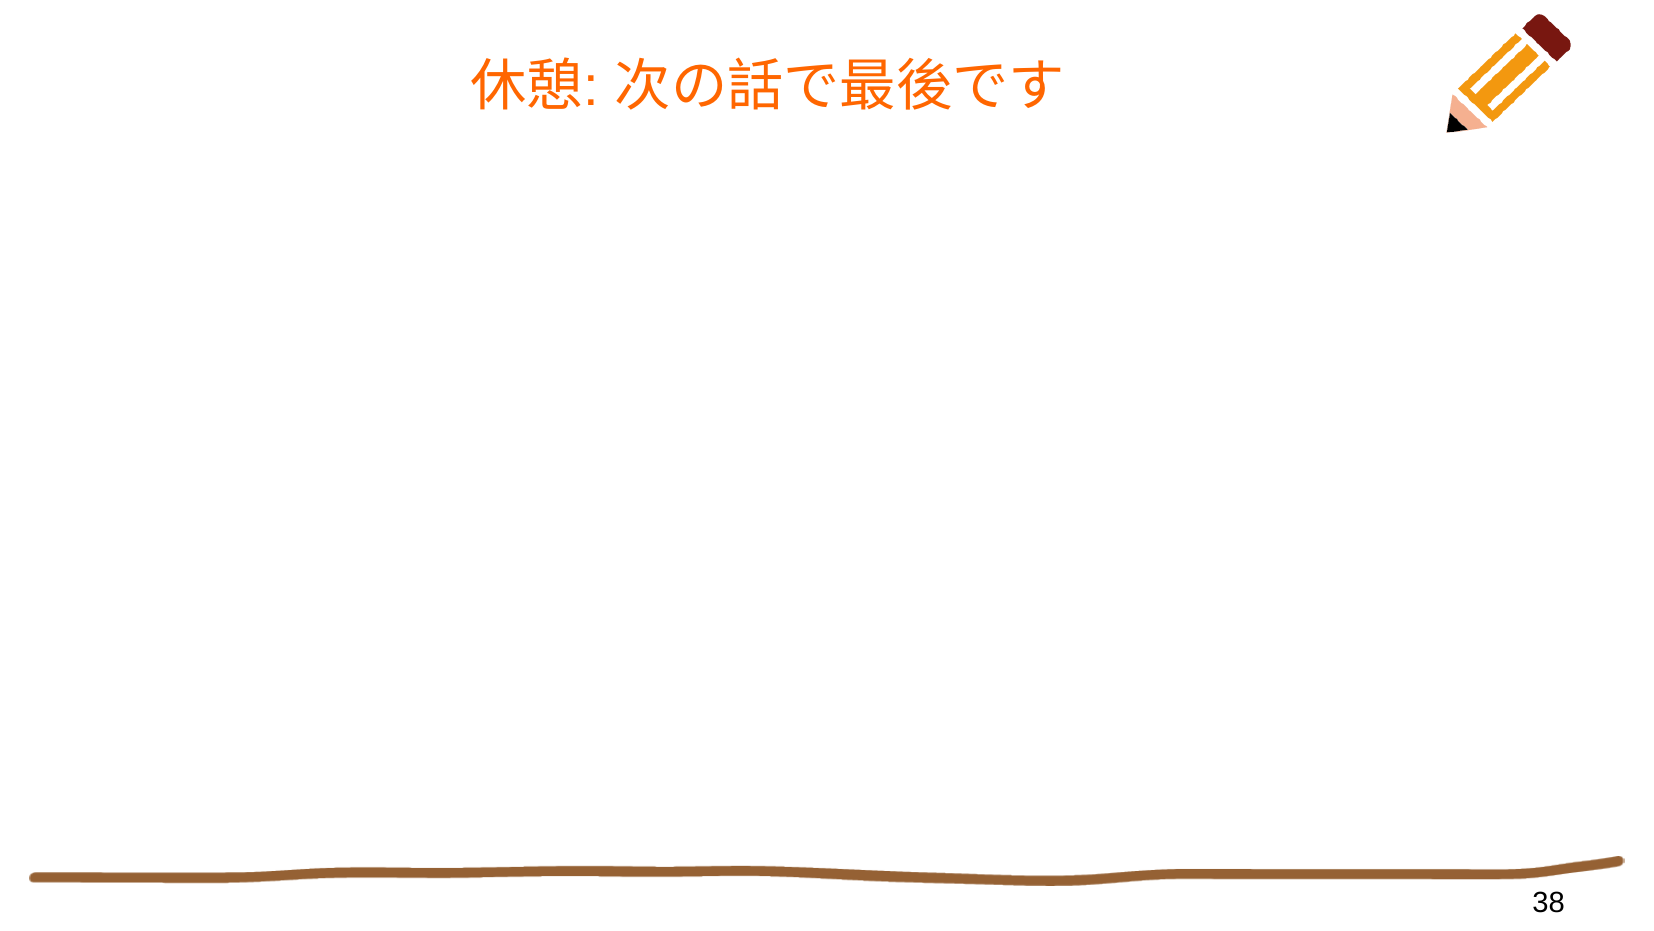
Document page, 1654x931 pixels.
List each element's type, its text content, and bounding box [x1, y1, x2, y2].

picture [1446, 14, 1571, 133]
picture [29, 856, 1625, 886]
title 休憩: 次の話で最後です [88, 29, 1447, 133]
